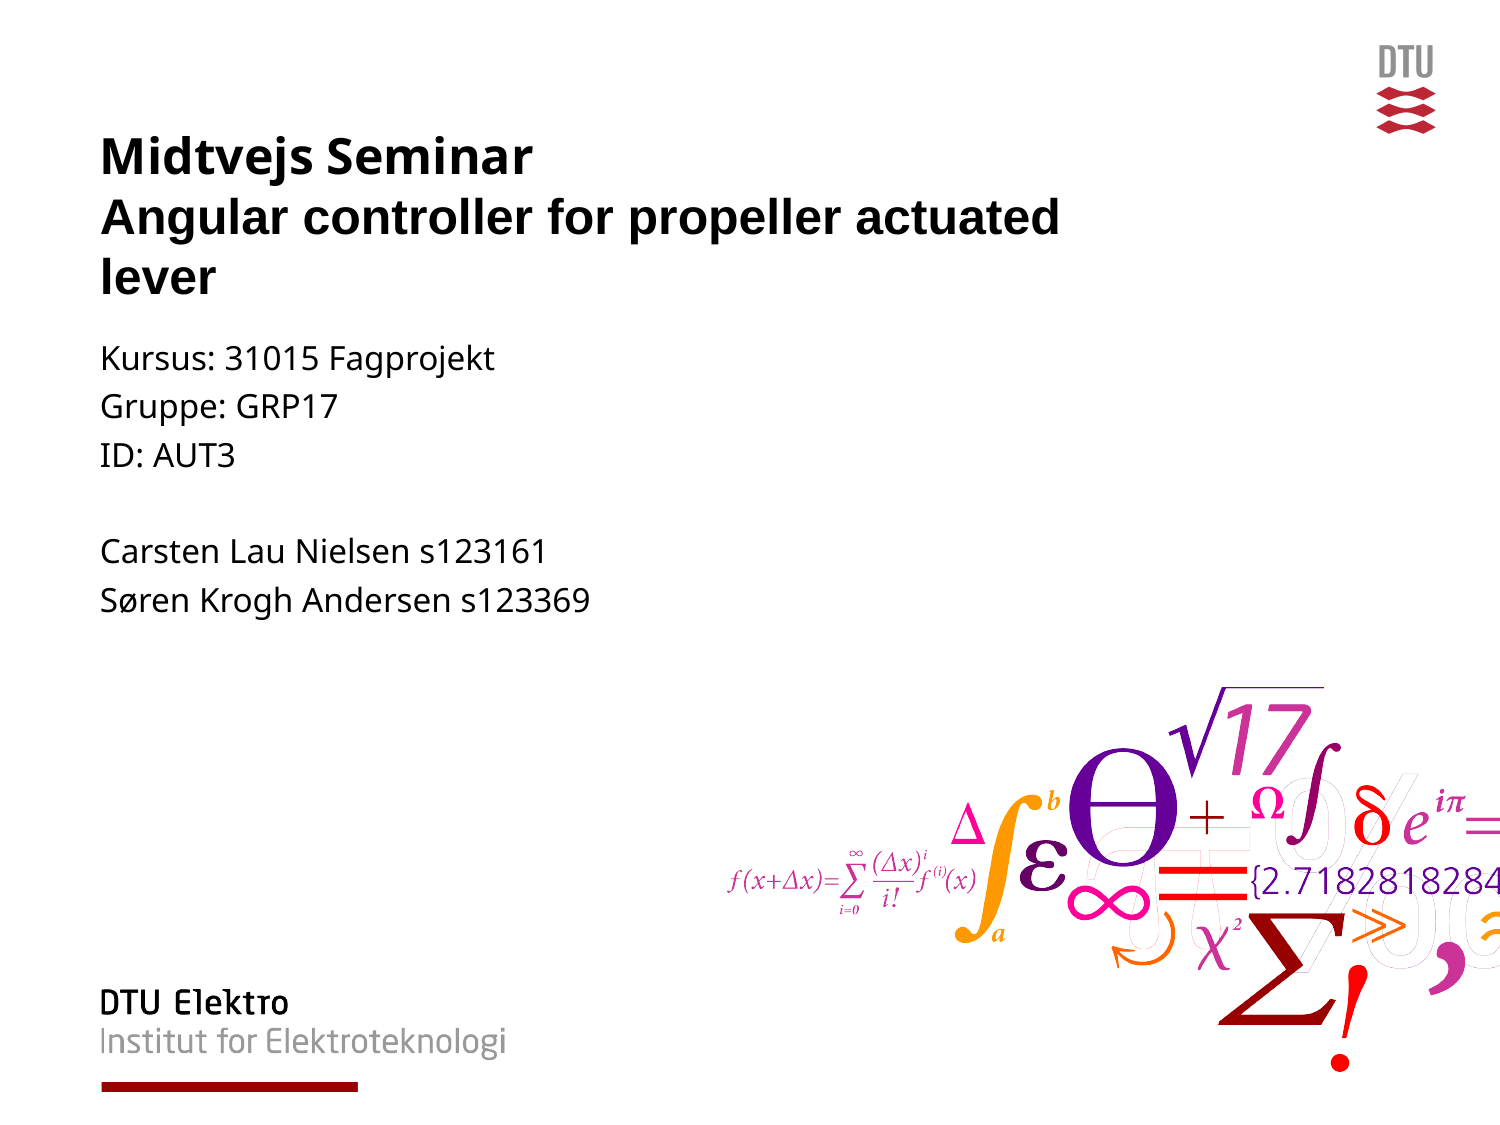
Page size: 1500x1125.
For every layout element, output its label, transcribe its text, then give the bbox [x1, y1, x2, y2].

title Midtvejs Seminar Angular controller for propeller actuated lever [99, 124, 1151, 365]
subtitle Kursus: 31015 Fagprojekt Gruppe: GRP17 ID: AUT3 Carsten Lau Nielsen s123161 Søren Krogh Andersen s123369 [99, 337, 1150, 716]
picture [101, 687, 1500, 1092]
